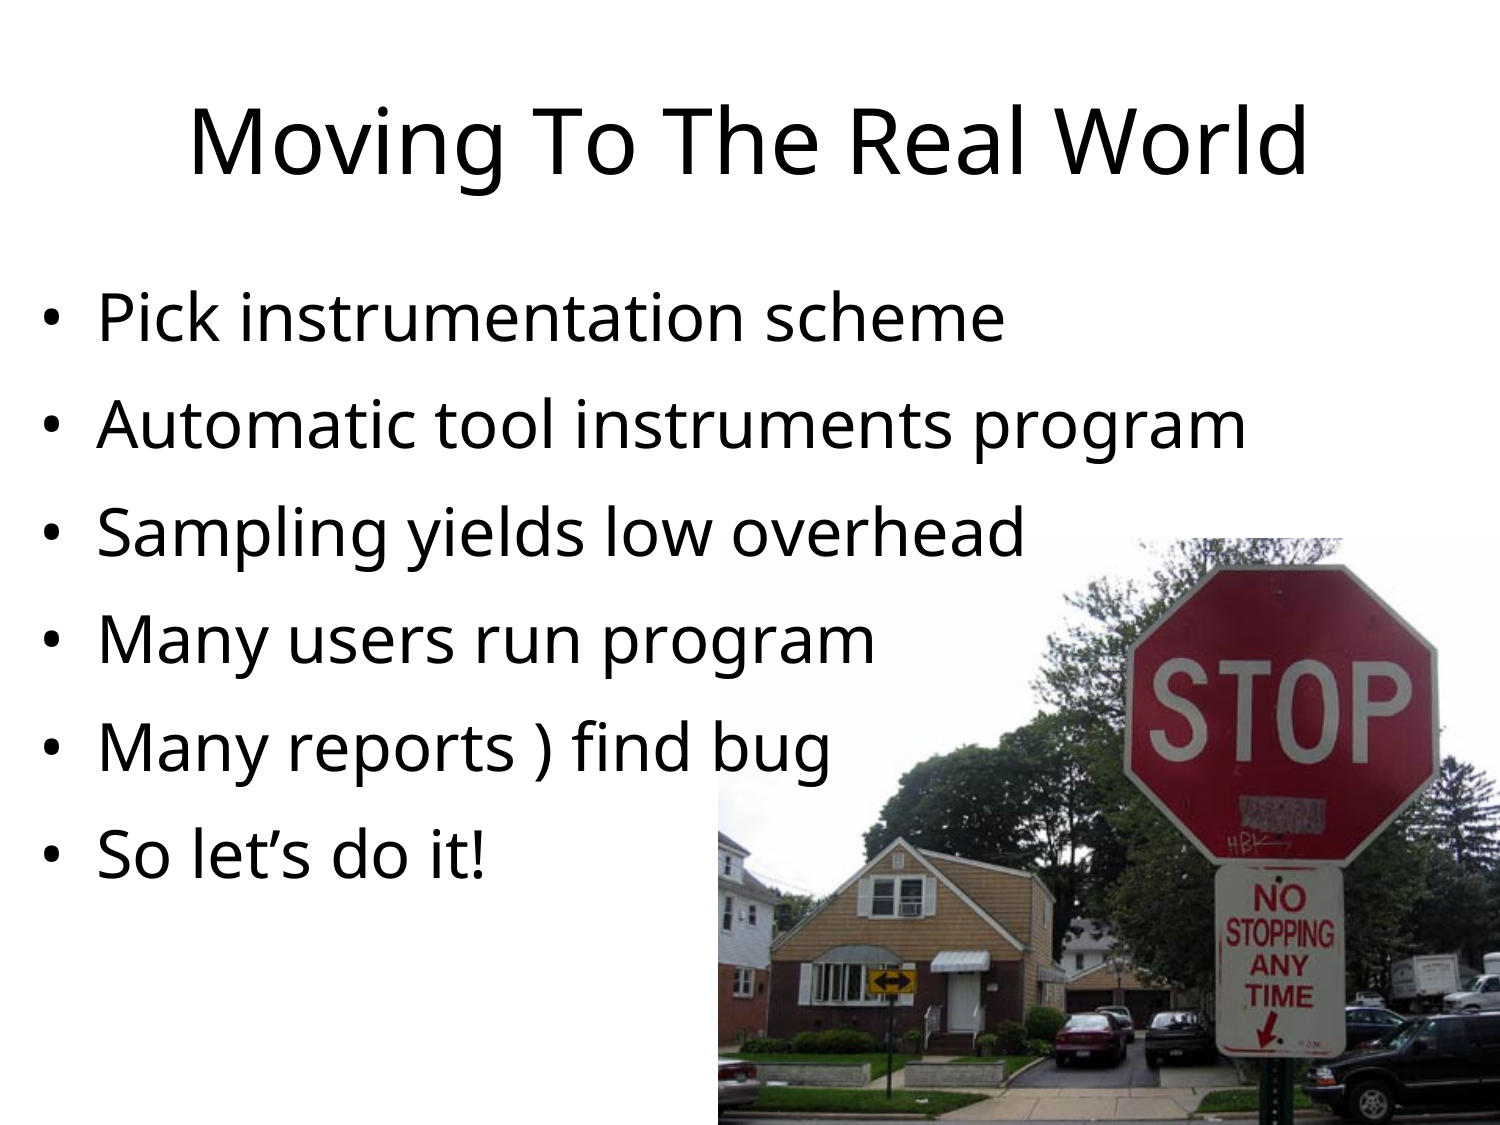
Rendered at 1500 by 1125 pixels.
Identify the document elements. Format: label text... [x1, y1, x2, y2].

list Pick instrumentation scheme Automatic tool instruments program Sampling yields low overhead Many users run program Many reports ) find bug So let’s do it! [24, 262, 1476, 1101]
title Moving To The Real World [24, 45, 1476, 233]
picture [718, 538, 1500, 1125]
